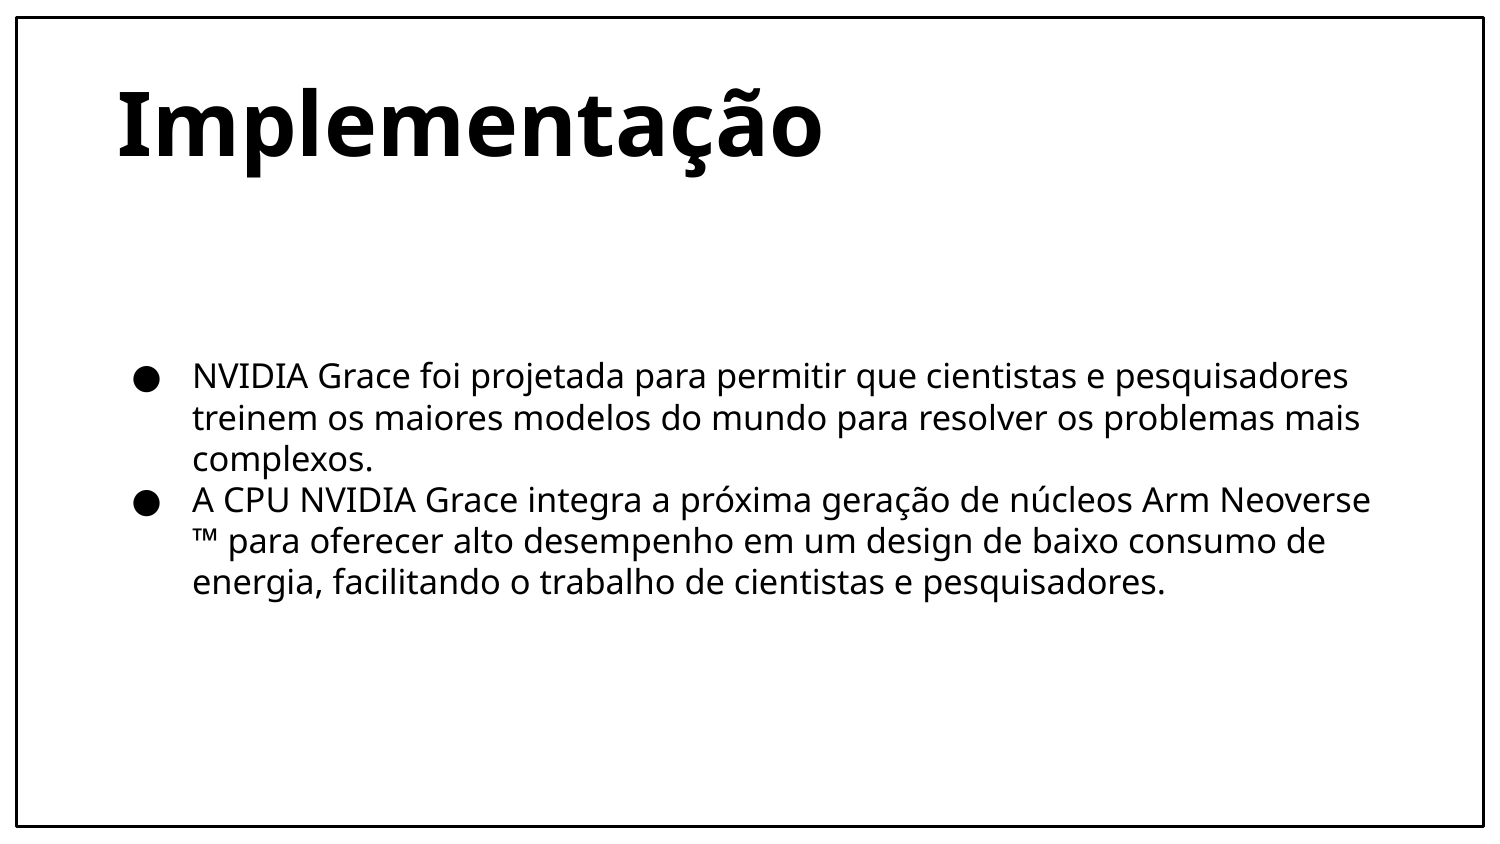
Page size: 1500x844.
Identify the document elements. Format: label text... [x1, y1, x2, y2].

subtitle NVIDIA Grace foi projetada para permitir que cientistas e pesquisadores treinem os maiores modelos do mundo para resolver os problemas mais complexos. A CPU NVIDIA Grace integra a próxima geração de núcleos Arm Neoverse ™ para oferecer alto desempenho em um design de baixo consumo de energia, facilitando o trabalho de cientistas e pesquisadores. [101, 181, 1395, 776]
title Implementação [102, 51, 1367, 168]
